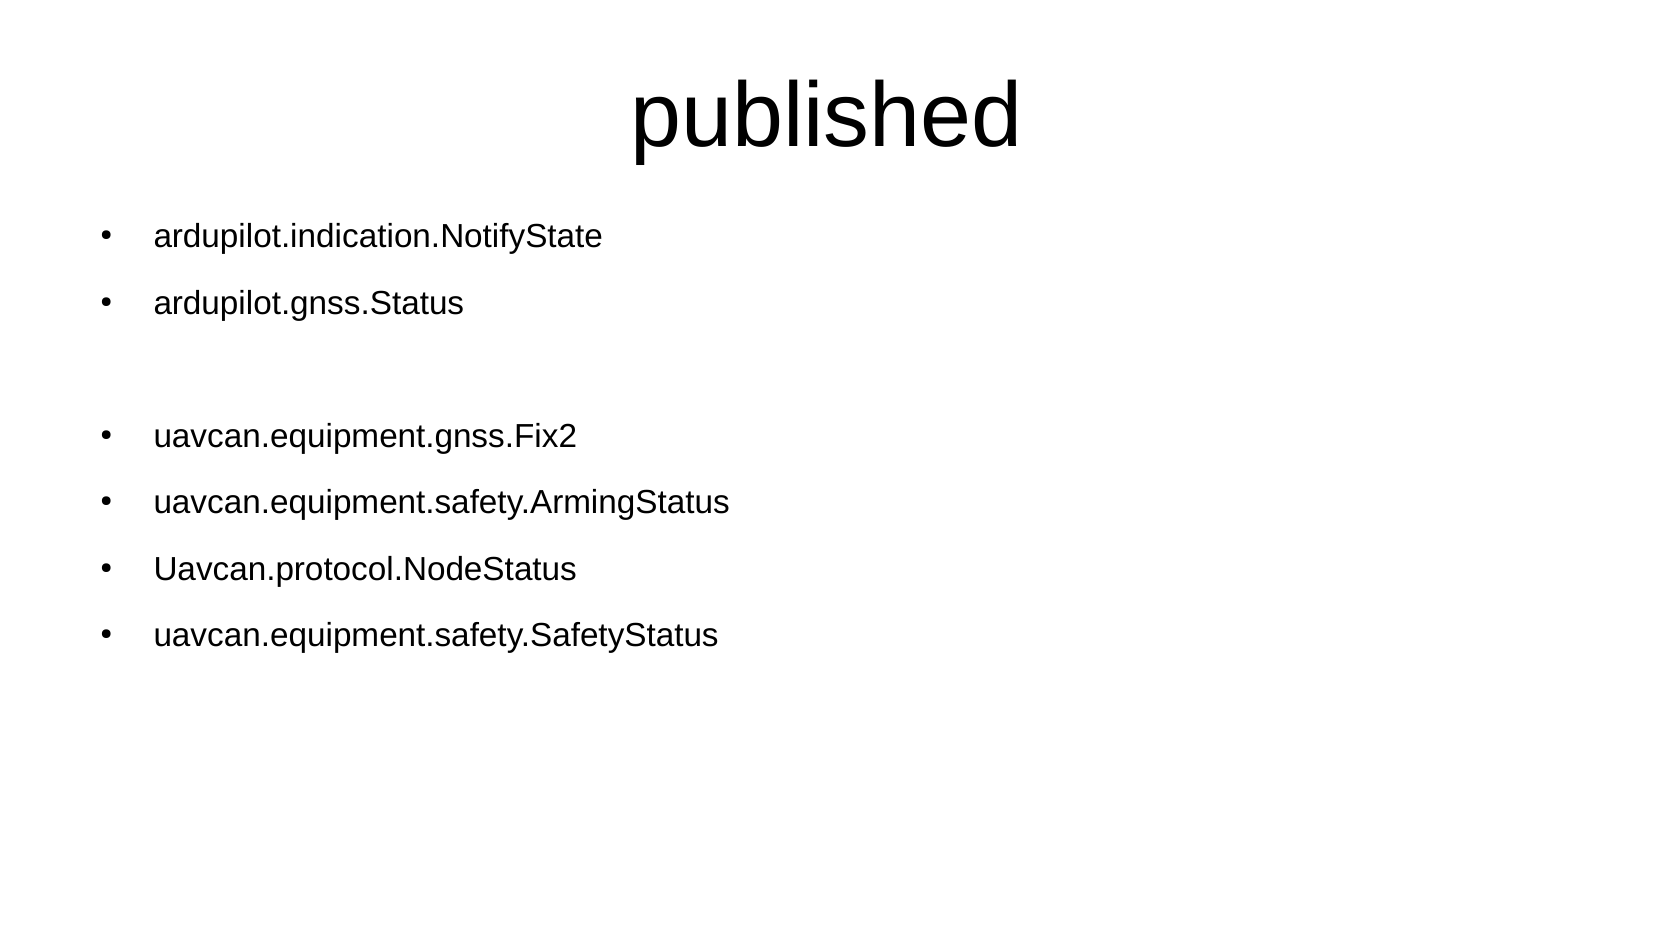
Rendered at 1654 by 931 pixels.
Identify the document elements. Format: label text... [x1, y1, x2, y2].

title published [82, 37, 1571, 193]
list ardupilot.indication.NotifyState ardupilot.gnss.Status uavcan.equipment.gnss.Fix2 uavcan.equipment.safety.ArmingStatus Uavcan.protocol.NodeStatus uavcan.equipment.safety.SafetyStatus [82, 217, 1571, 758]
